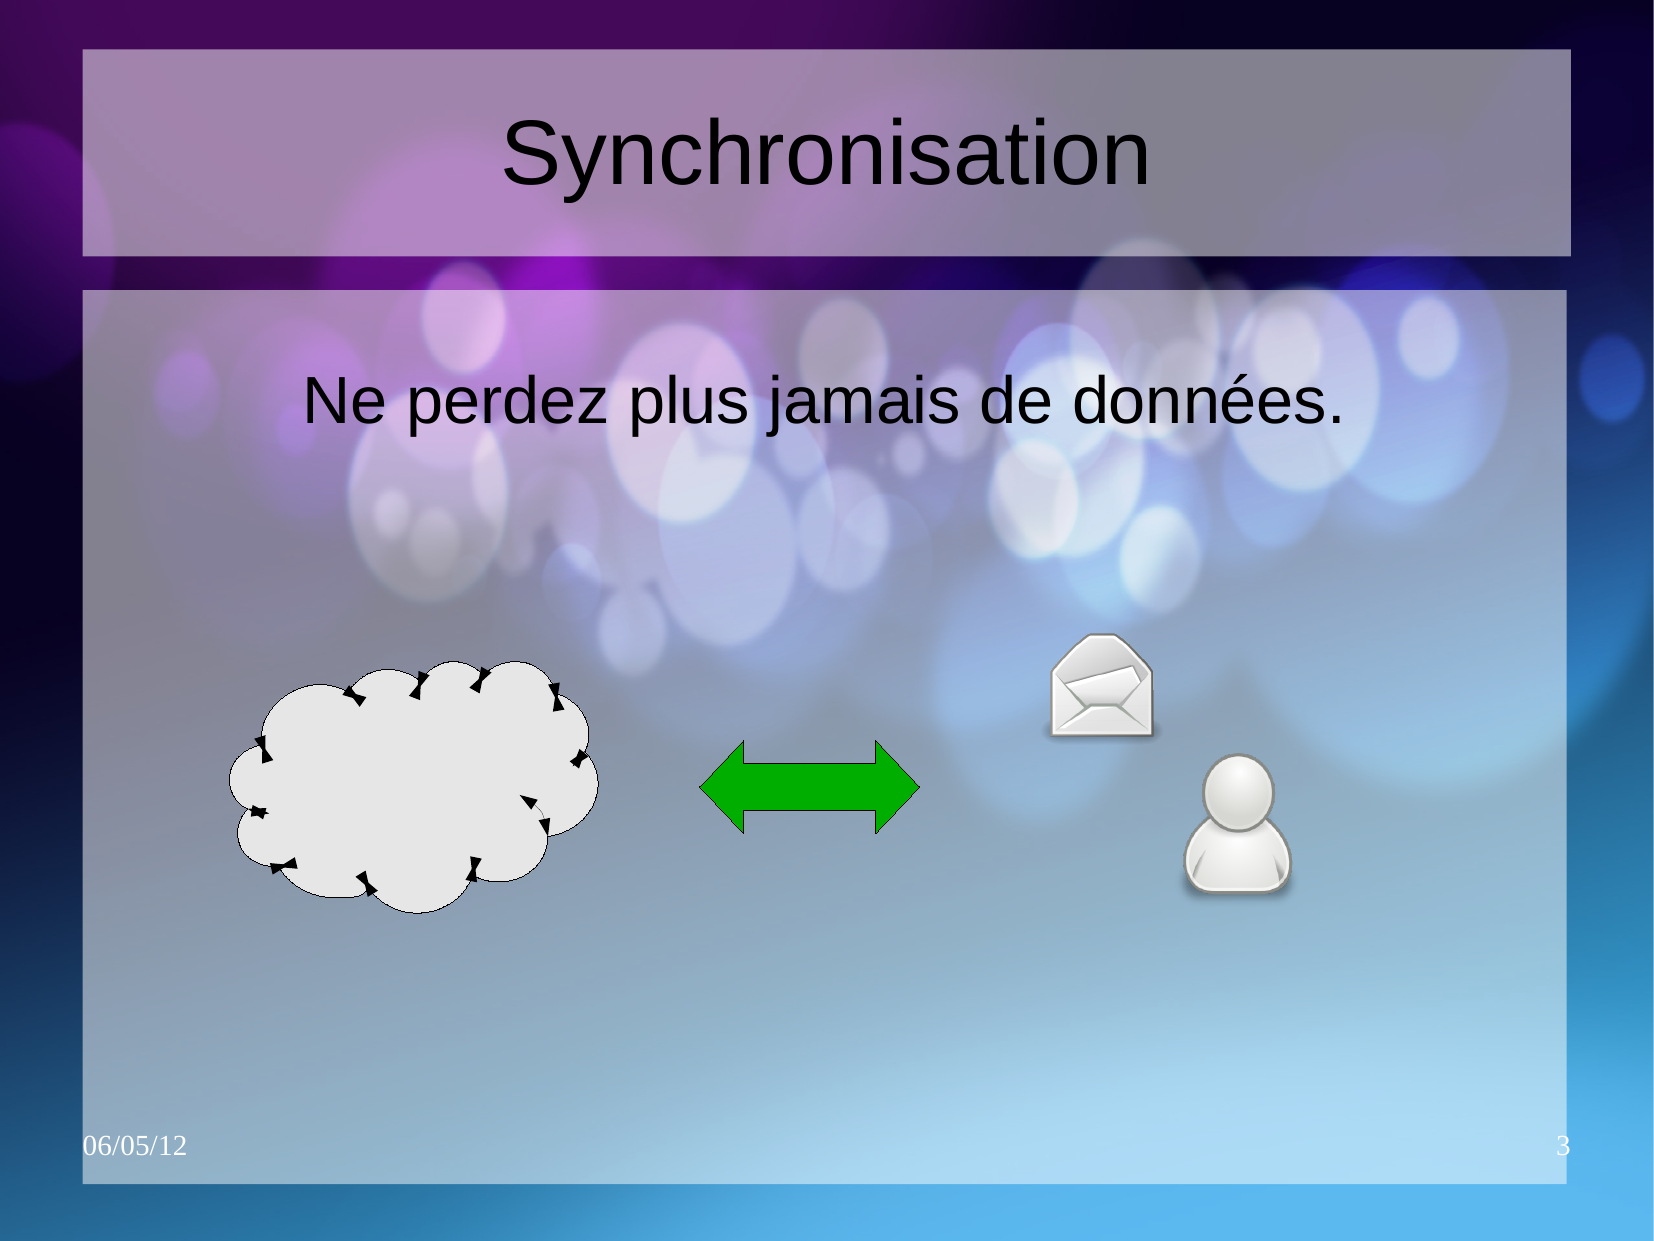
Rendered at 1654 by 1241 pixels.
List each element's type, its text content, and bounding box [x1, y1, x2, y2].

picture [0, 0, 1654, 1241]
text_box [699, 740, 920, 834]
title Synchronisation [82, 49, 1571, 257]
subtitle Ne perdez plus jamais de données. [82, 290, 1567, 1185]
text_box [229, 661, 599, 914]
